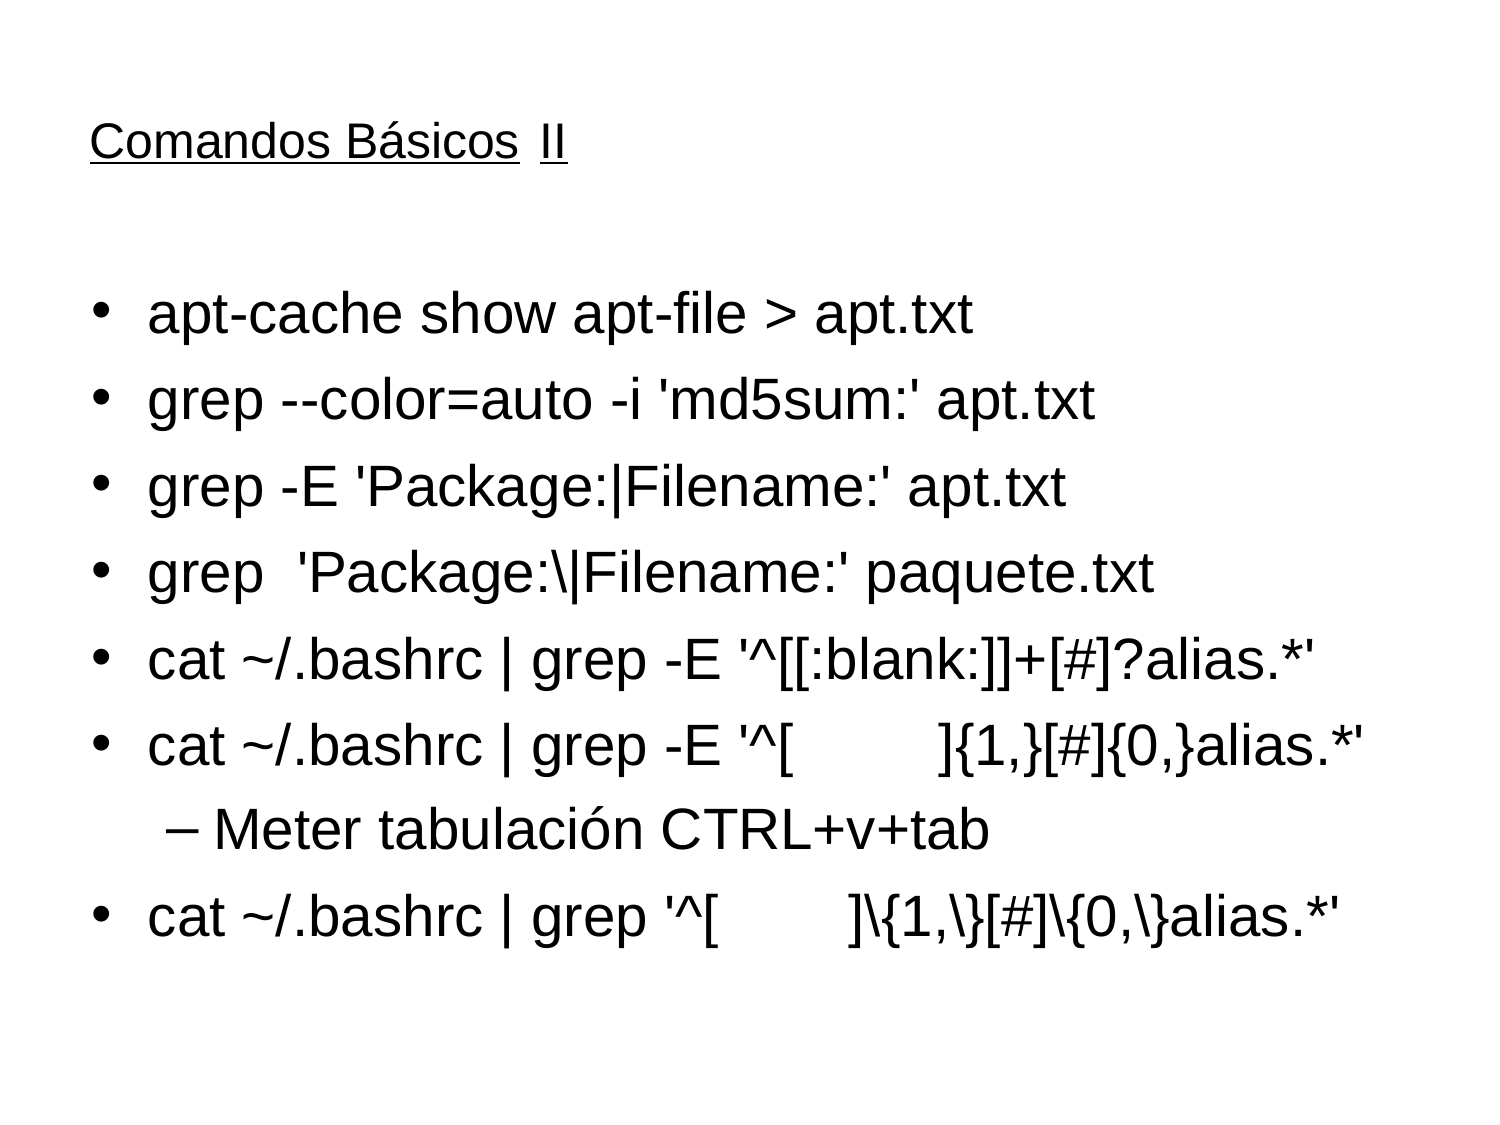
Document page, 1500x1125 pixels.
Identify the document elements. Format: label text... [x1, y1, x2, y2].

title Comandos Básicos II [75, 45, 1426, 233]
list apt-cache show apt-file > apt.txt grep --color=auto -i 'md5sum:' apt.txt grep -E 'Package:|Filename:' apt.txt grep 'Package:\|Filename:' paquete.txt cat ~/.bashrc | grep -E '^[[:blank:]]+[#]?alias.*' cat ~/.bashrc | grep -E '^[ ]{1,}[#]{0,}alias.*' Meter tabulación CTRL+v+tab cat ~/.bashrc | grep '^[ ]\{1,\}[#]\{0,\}alias.*' [76, 267, 1427, 1010]
